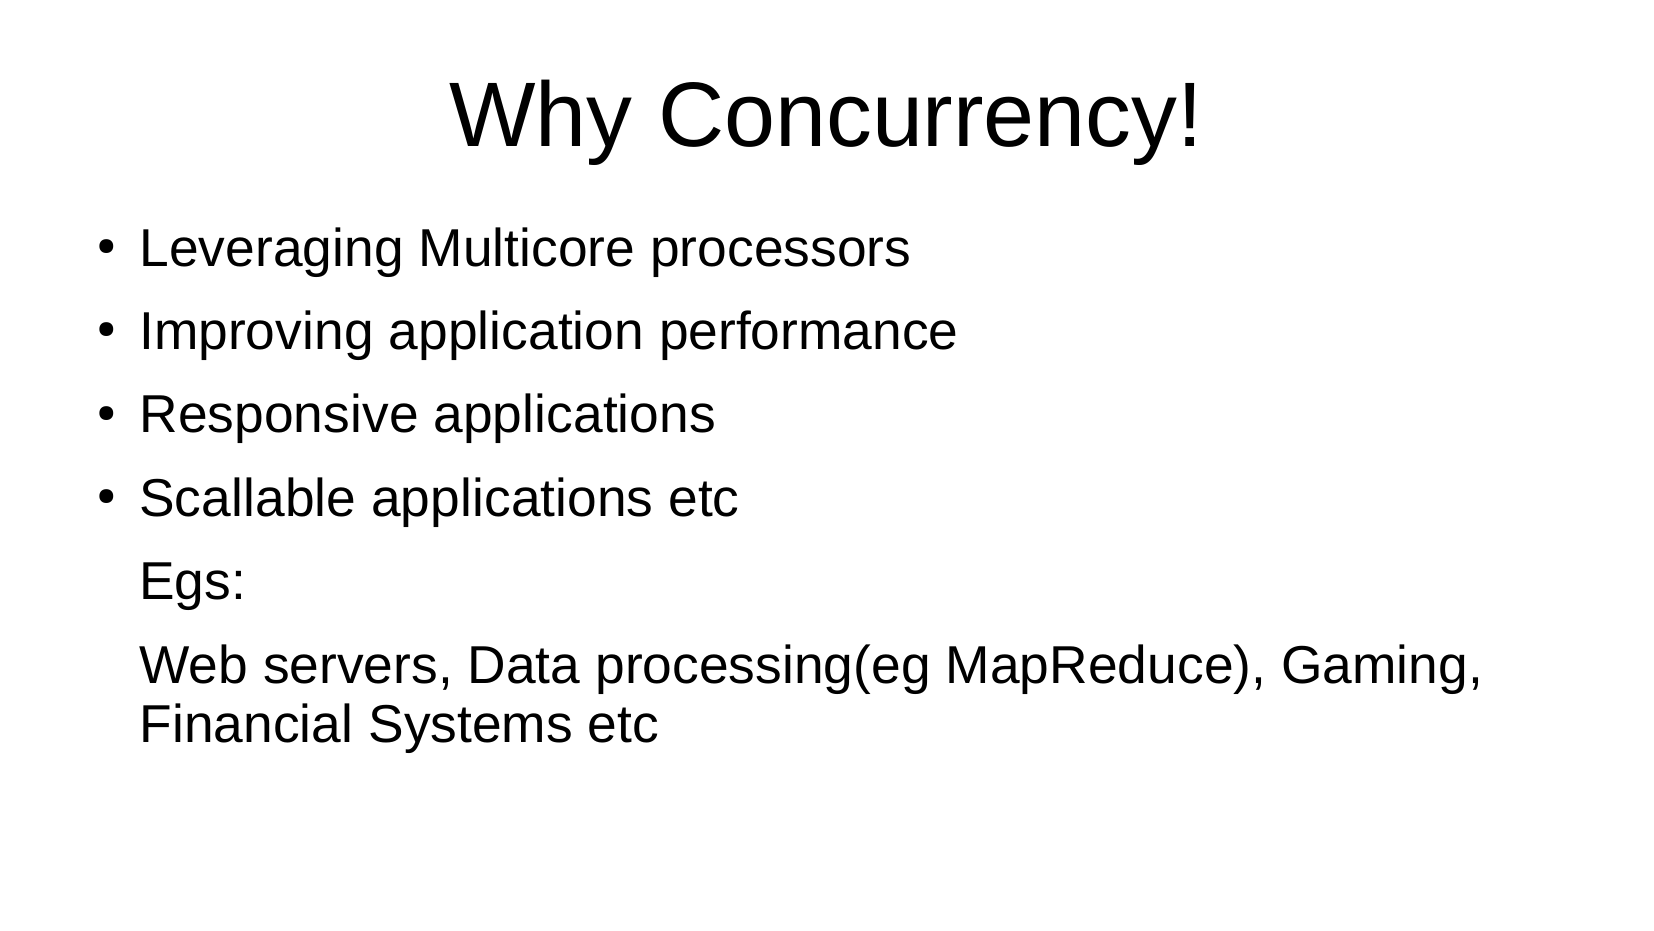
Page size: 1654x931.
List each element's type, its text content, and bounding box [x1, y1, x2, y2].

title Why Concurrency! [82, 37, 1571, 193]
list Leveraging Multicore processors Improving application performance Responsive applications Scallable applications etc Egs: Web servers, Data processing(eg MapReduce), Gaming, Financial Systems etc [82, 217, 1571, 758]
